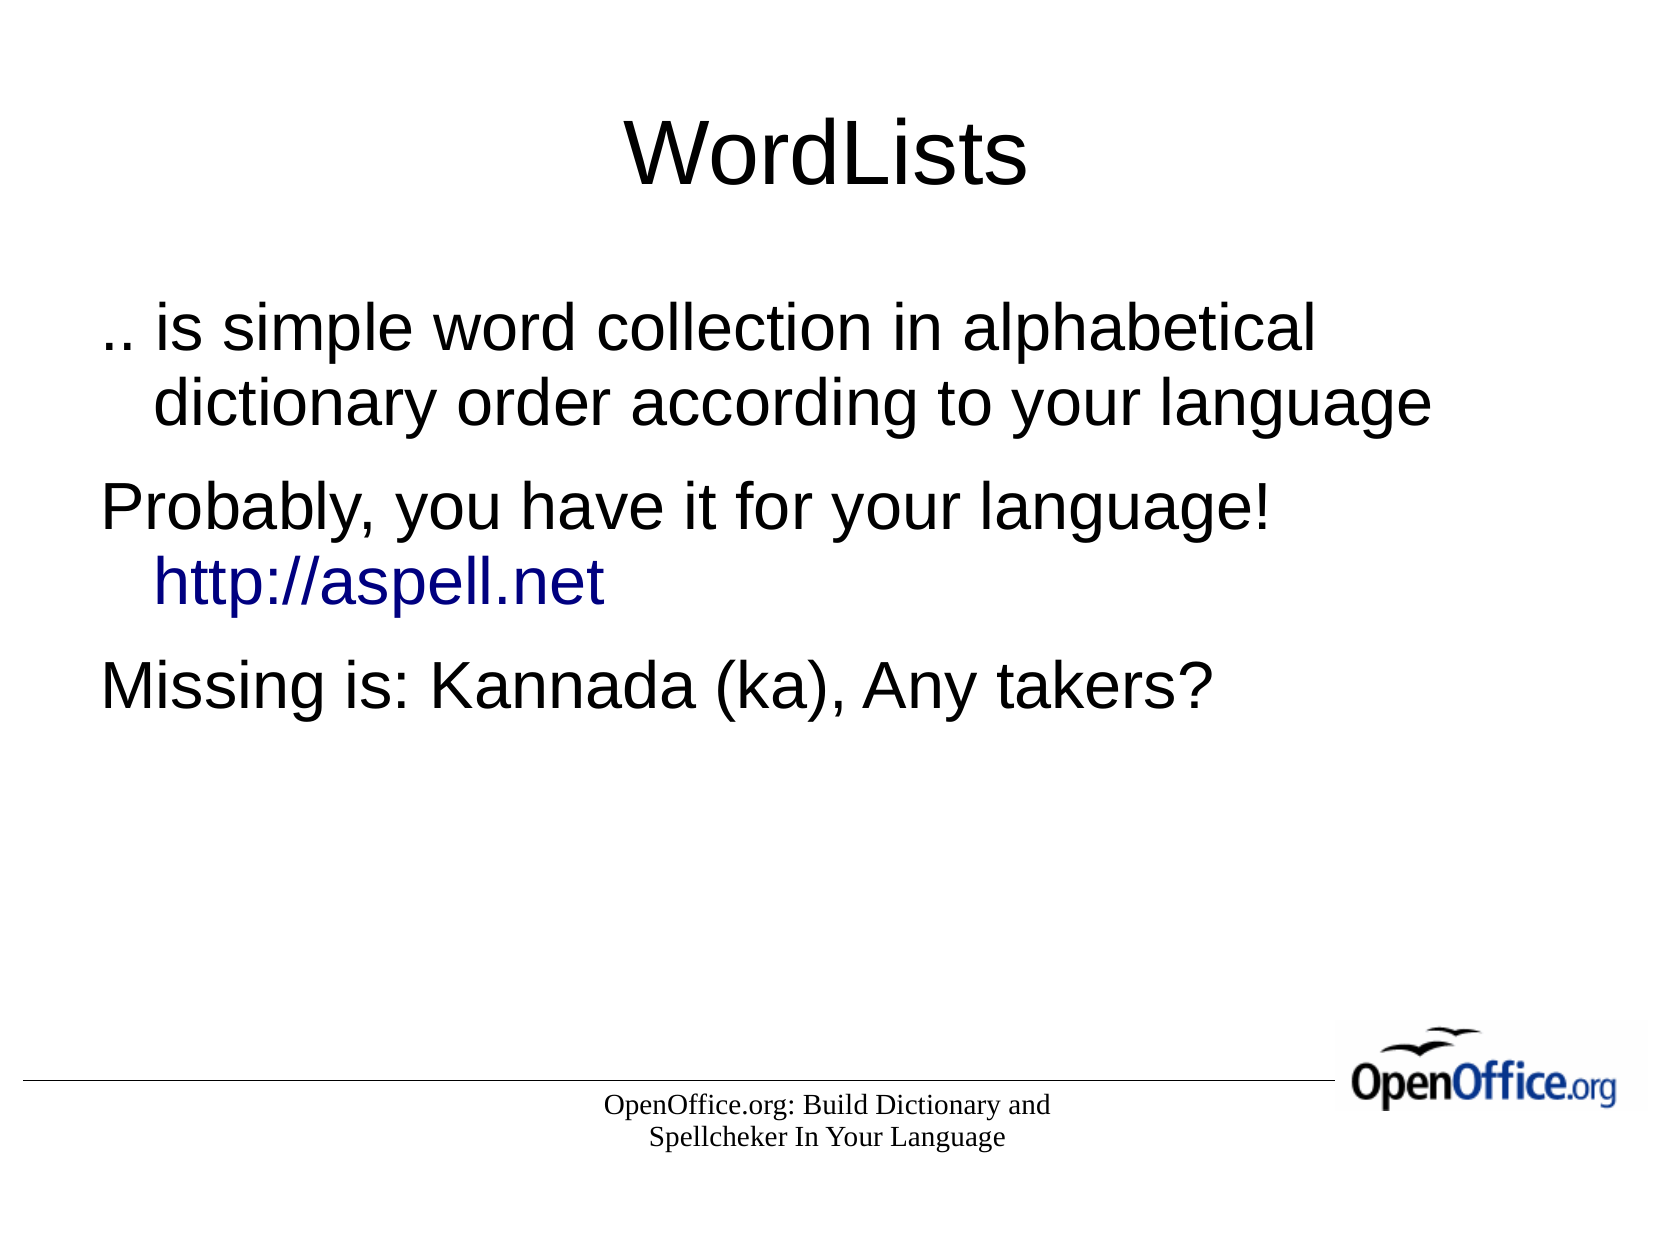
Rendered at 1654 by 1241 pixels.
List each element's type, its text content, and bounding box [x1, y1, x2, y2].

list .. is simple word collection in alphabetical dictionary order according to your language Probably, you have it for your language! http://aspell.net Missing is: Kannada (ka), Any takers? [82, 290, 1571, 1094]
picture [1335, 1020, 1648, 1111]
title WordLists [82, 56, 1571, 250]
